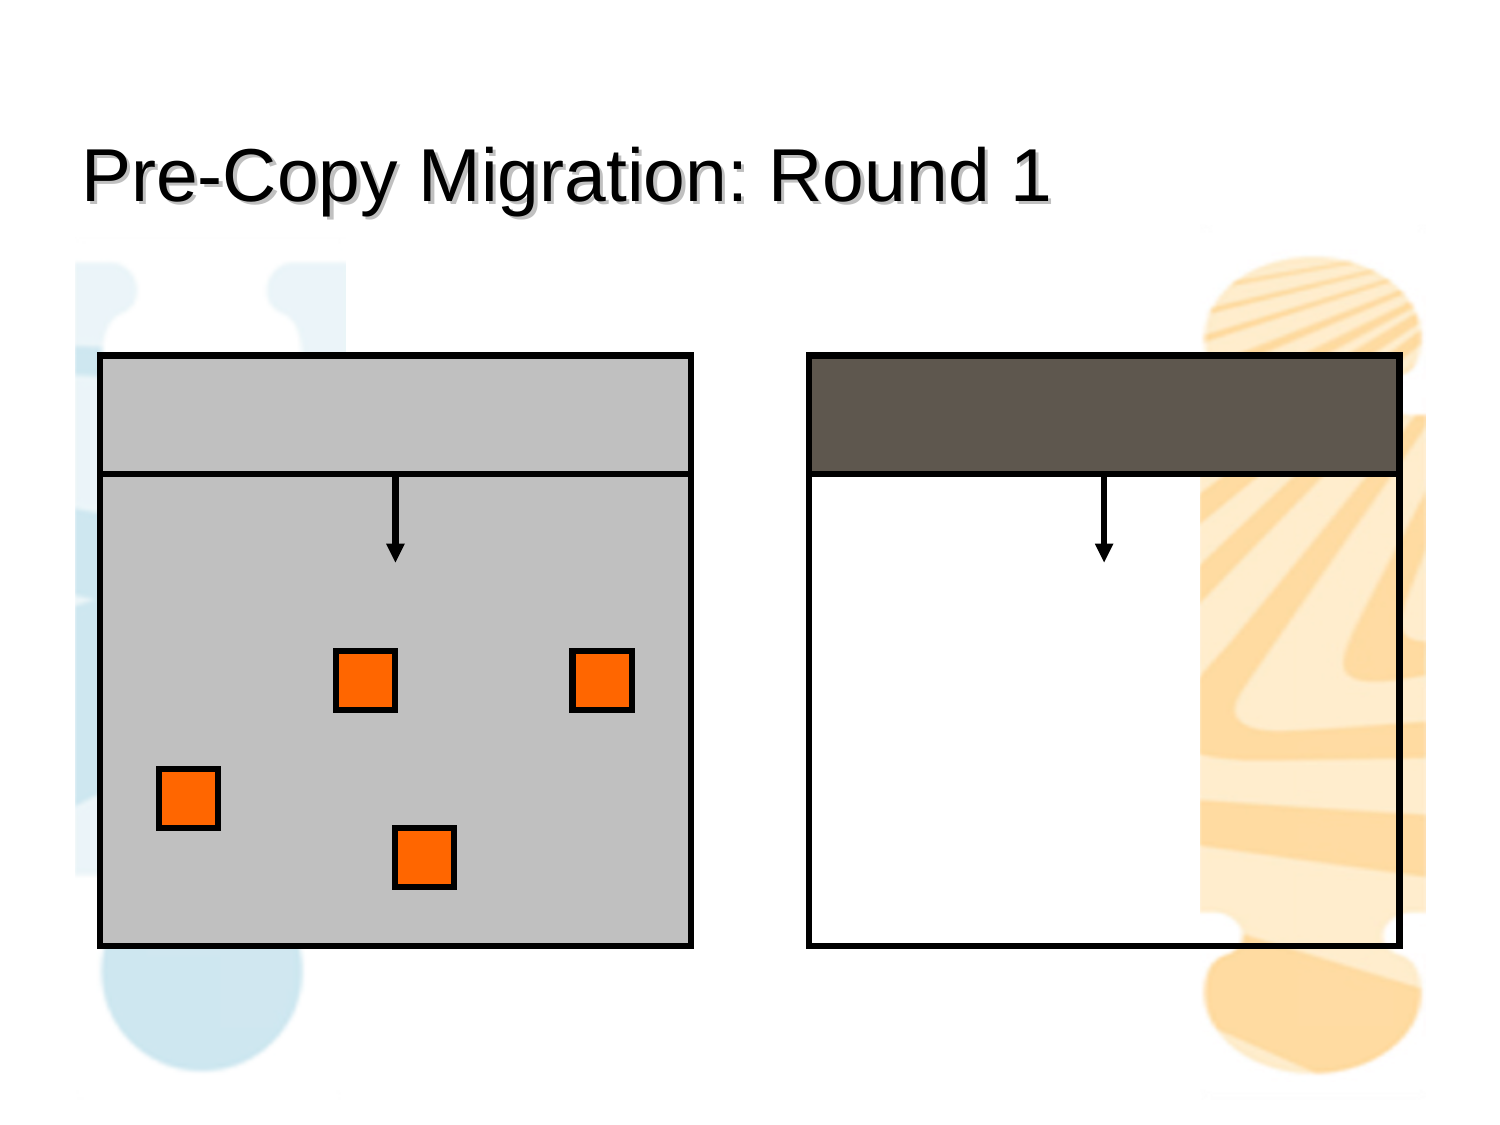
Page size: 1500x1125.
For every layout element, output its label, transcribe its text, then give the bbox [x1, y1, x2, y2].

picture [1200, 224, 1426, 1100]
text_box [808, 355, 1400, 474]
picture [1200, 474, 1396, 943]
text_box [100, 355, 691, 947]
title Pre-Copy Migration: Round 1 [66, 37, 1342, 225]
picture [75, 237, 346, 1100]
